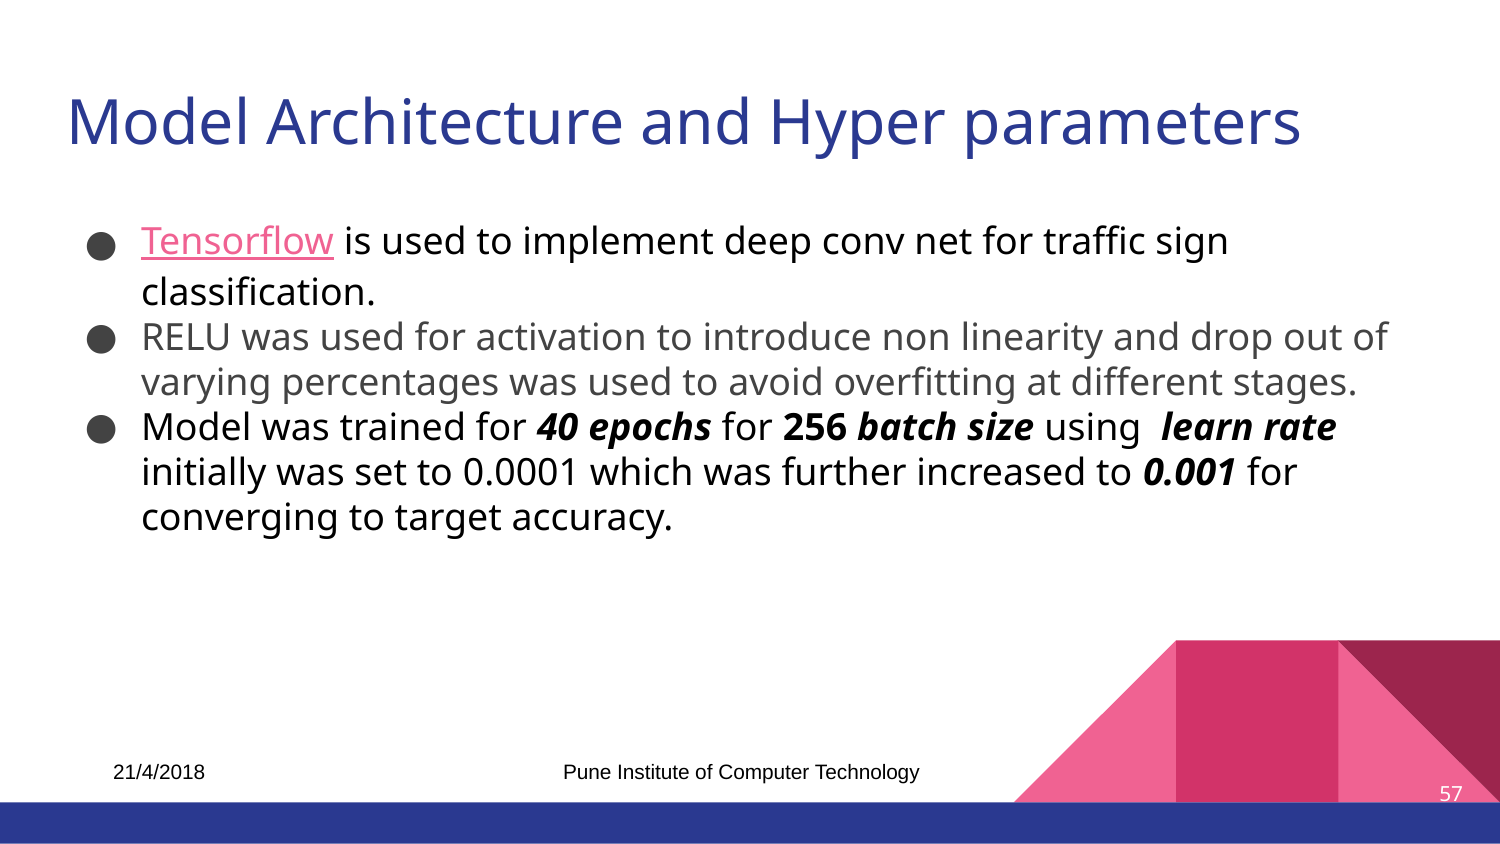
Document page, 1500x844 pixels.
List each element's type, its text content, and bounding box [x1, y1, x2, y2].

slide_number <number> [1387, 762, 1478, 828]
title Model Architecture and Hyper parameters [51, 67, 1449, 167]
list Tensorflow is used to implement deep conv net for traffic sign classification. RELU was used for activation to introduce non linearity and drop out of varying percentages was used to avoid overfitting at different stages. Model was trained for 40 epochs for 256 batch size using learn rate initially was set to 0.0001 which was further increased to 0.001 for converging to target accuracy. [51, 201, 1449, 774]
